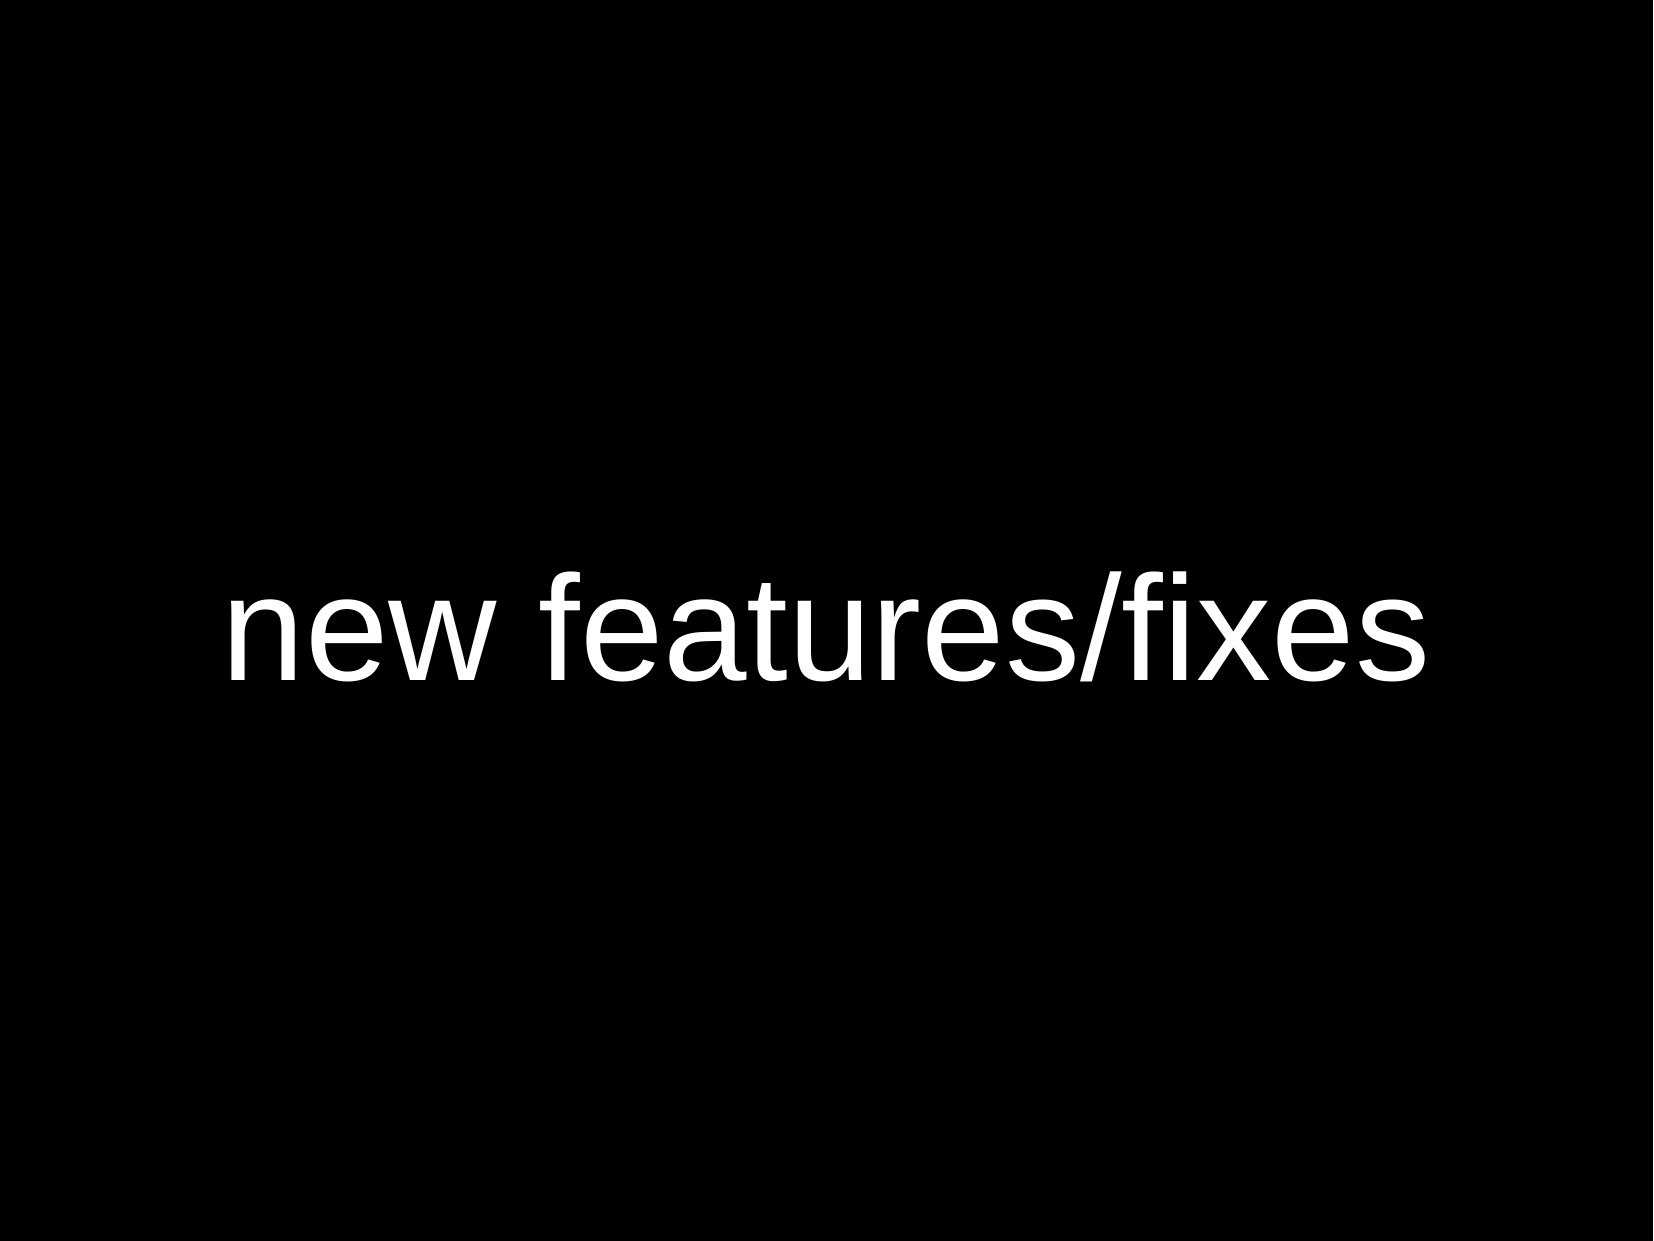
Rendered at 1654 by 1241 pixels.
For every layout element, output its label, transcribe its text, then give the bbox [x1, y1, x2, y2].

title new features/fixes [82, 525, 1571, 733]
